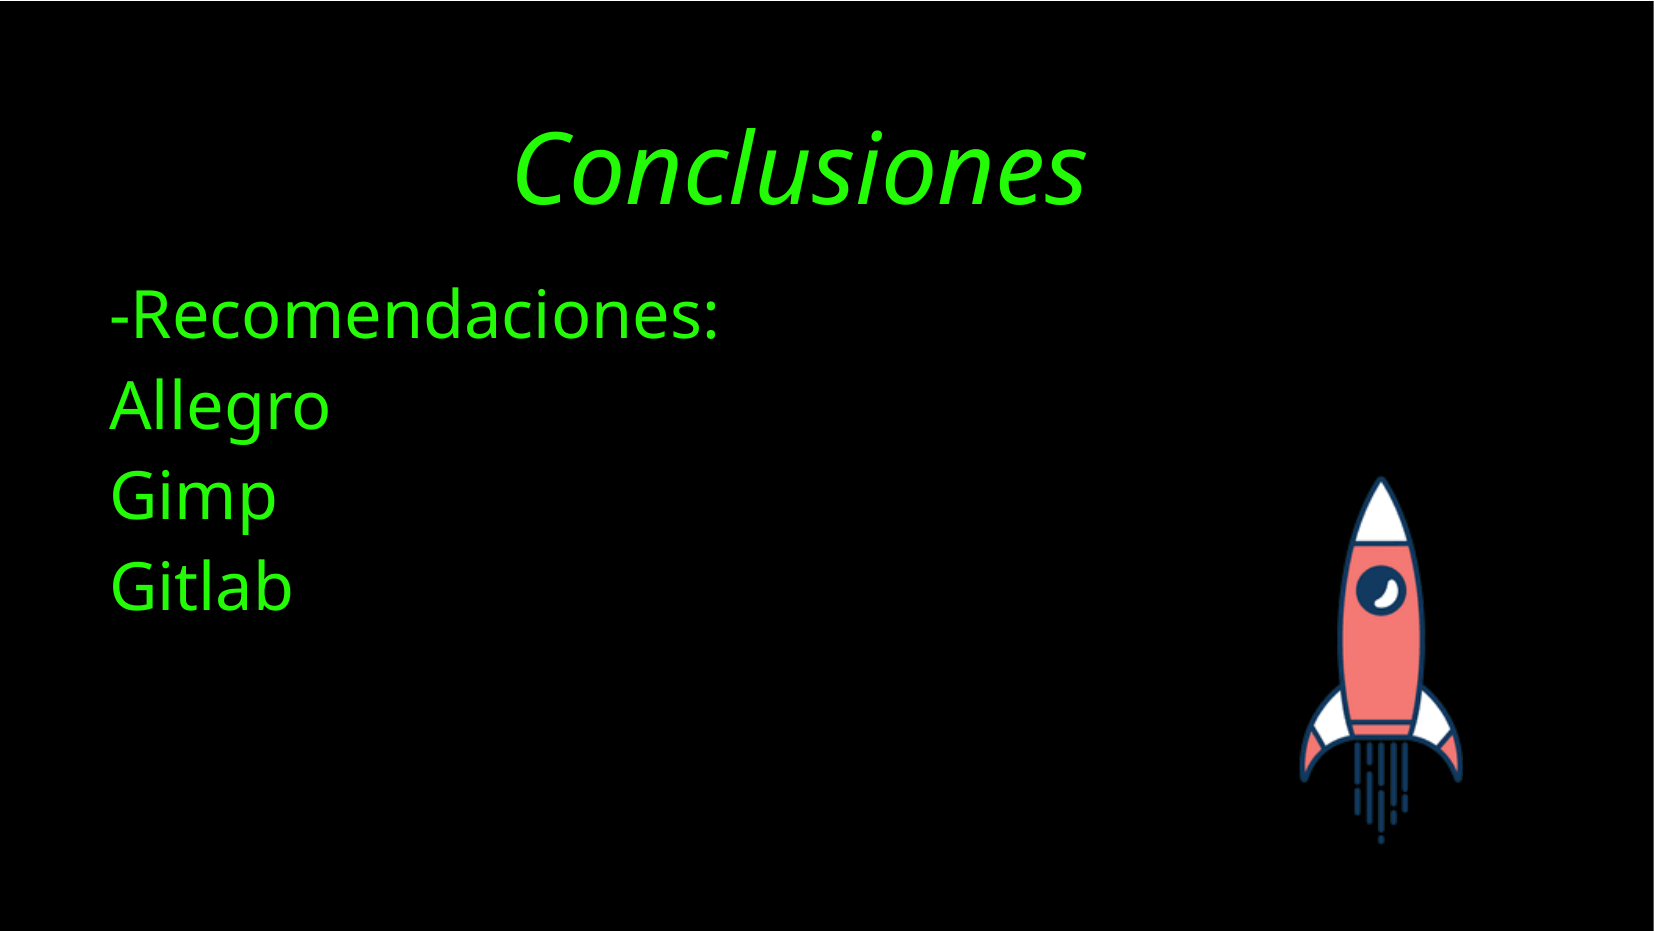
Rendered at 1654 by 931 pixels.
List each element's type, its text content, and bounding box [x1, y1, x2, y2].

picture [0, 1, 1654, 931]
text_box Conclusiones [496, 90, 1477, 213]
text_box -Recomendaciones: Allegro Gimp Gitlab [94, 259, 1111, 562]
